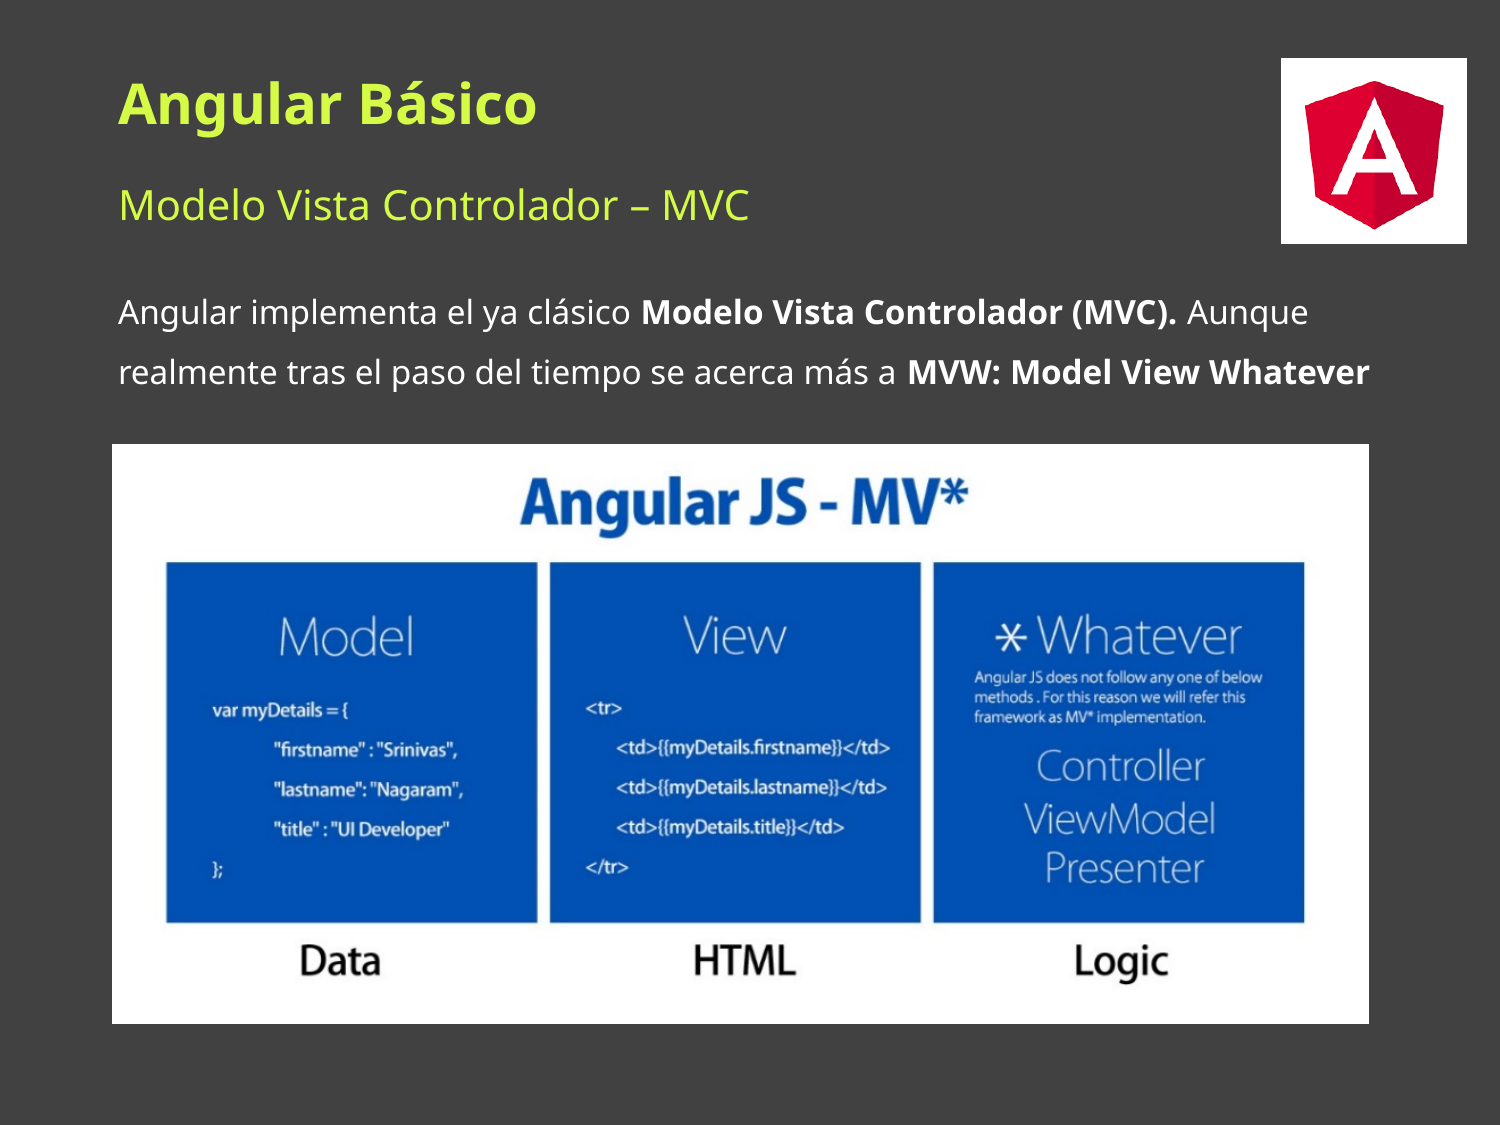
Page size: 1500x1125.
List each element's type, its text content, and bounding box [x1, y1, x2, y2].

list Angular implementa el ya clásico Modelo Vista Controlador (MVC). Aunque realmente tras el paso del tiempo se acerca más a MVW: Model View Whatever [103, 264, 1397, 1014]
picture [1281, 58, 1467, 244]
picture [112, 444, 1369, 1024]
list Modelo Vista Controlador – MVC [103, 163, 1282, 244]
title Angular Básico [103, 59, 1282, 144]
